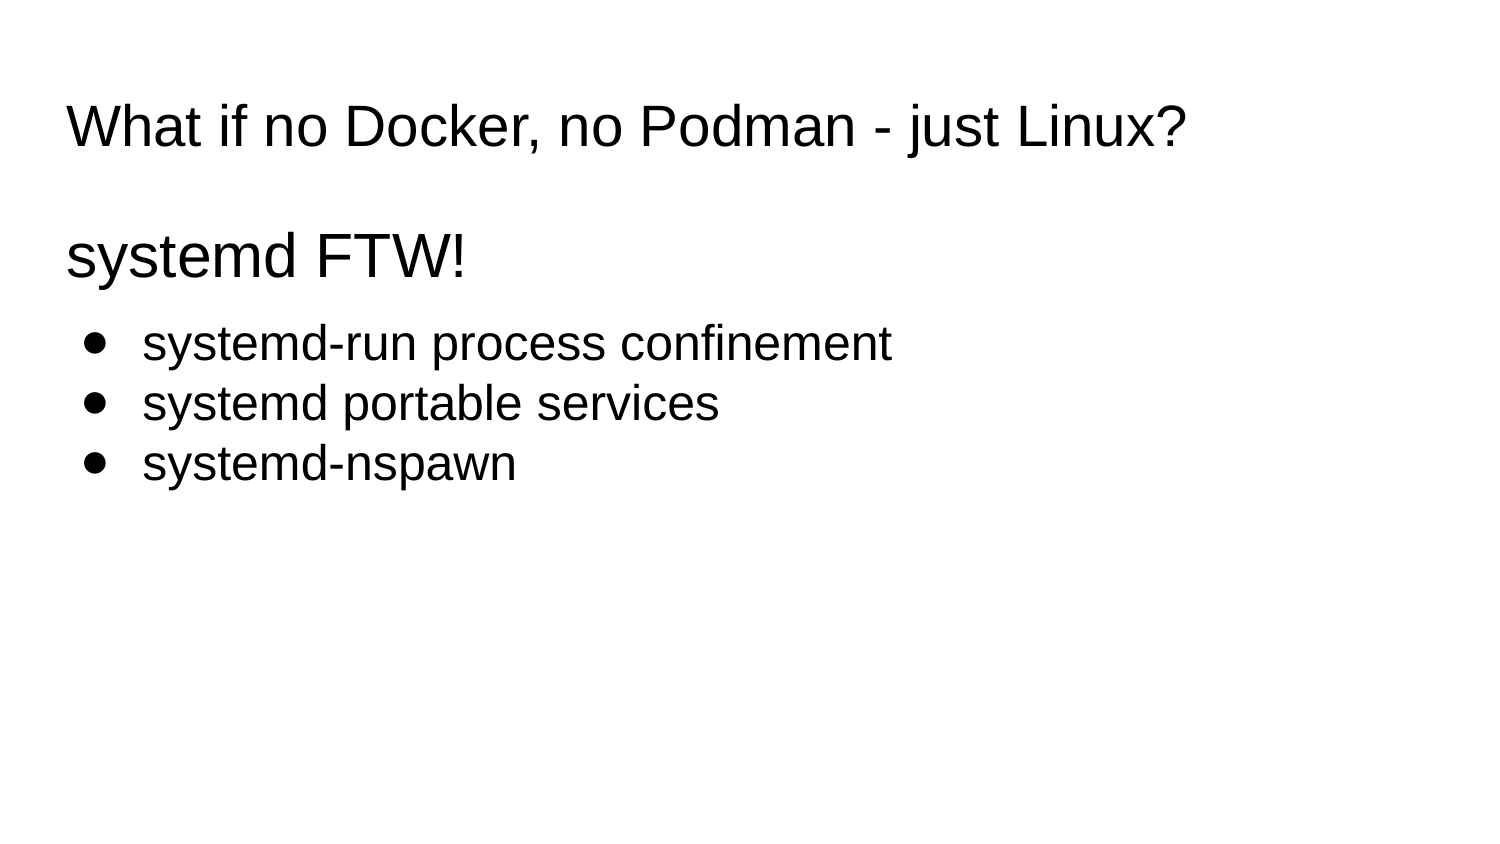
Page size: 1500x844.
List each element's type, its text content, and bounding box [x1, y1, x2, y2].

title What if no Docker, no Podman - just Linux? [51, 72, 1449, 167]
list systemd FTW! [51, 189, 1480, 824]
text_box systemd-run process confinement systemd portable services systemd-nspawn [52, 295, 1035, 813]
